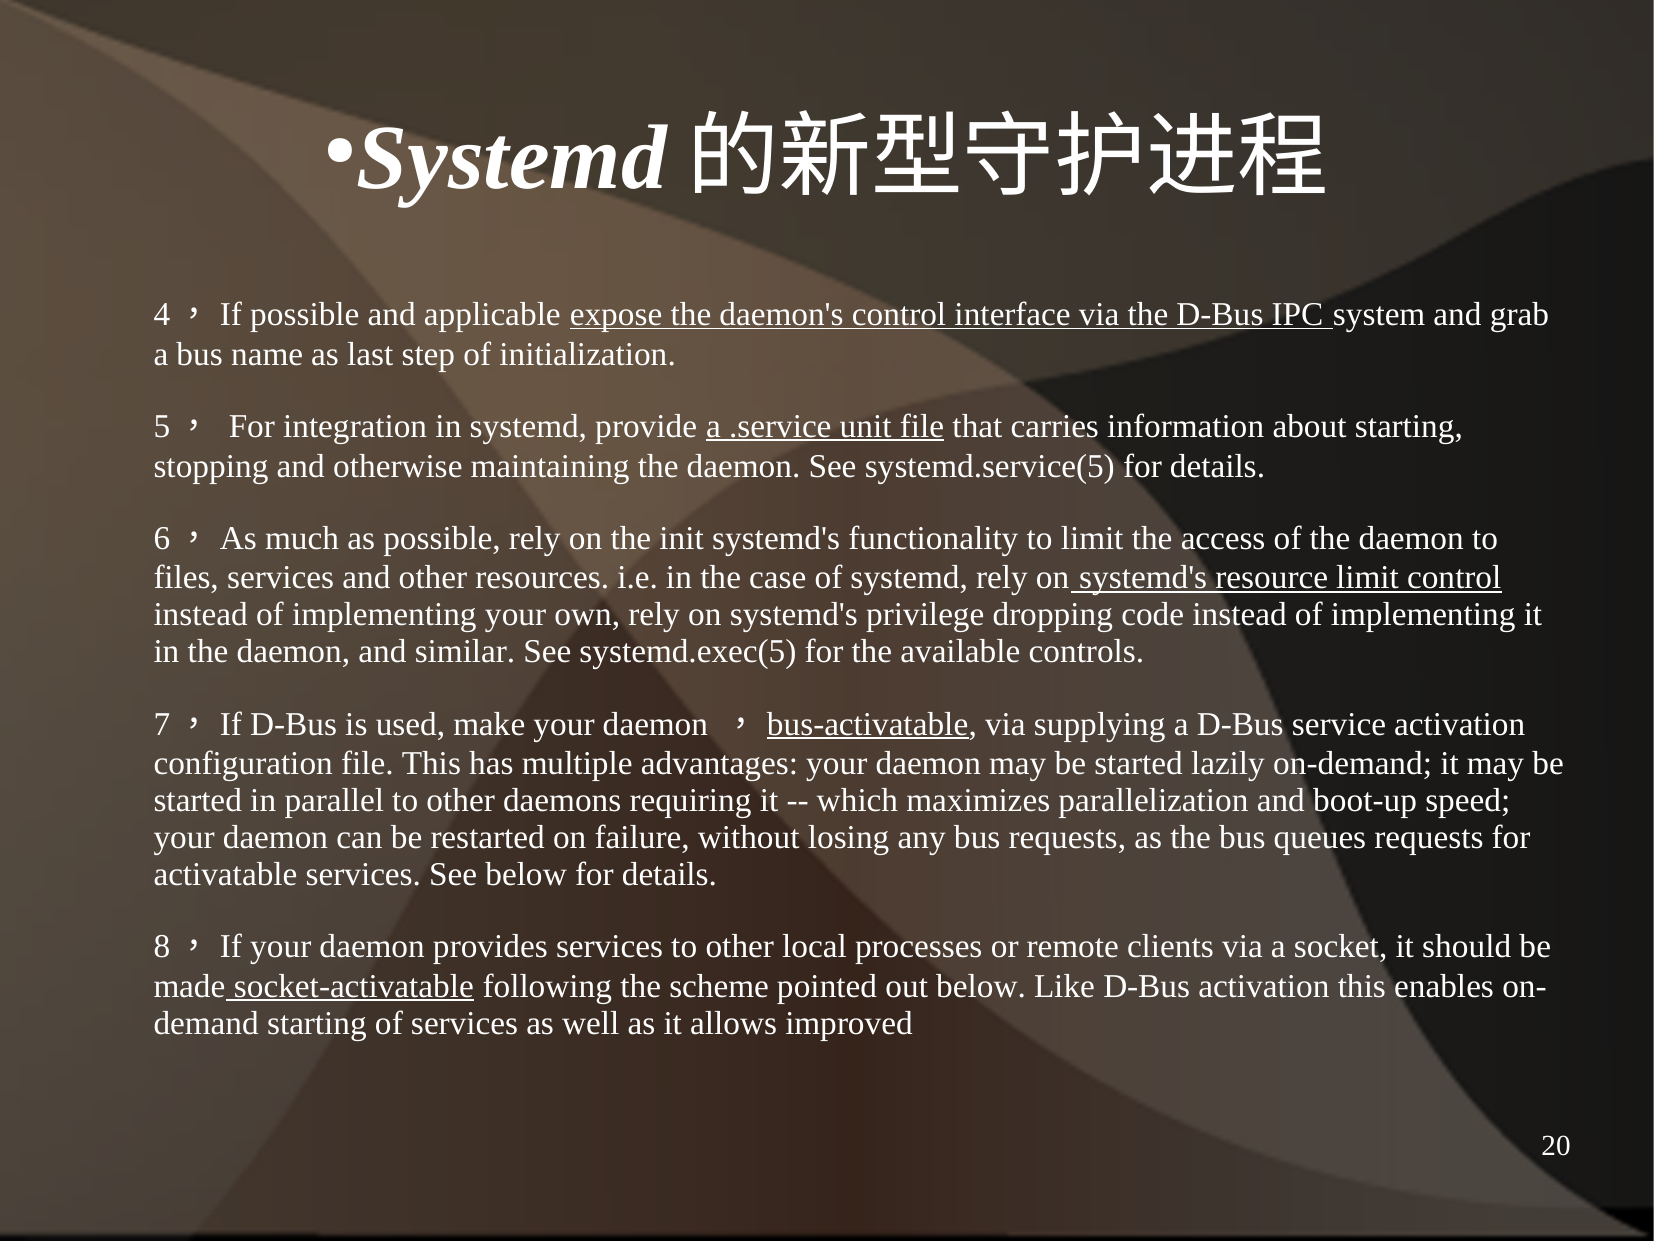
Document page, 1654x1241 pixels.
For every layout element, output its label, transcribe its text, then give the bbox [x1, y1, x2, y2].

list 4，If possible and applicable expose the daemon's control interface via the D-Bus IPC system and grab a bus name as last step of initialization. 5， For integration in systemd, provide a .service unit file that carries information about starting, stopping and otherwise maintaining the daemon. See systemd.service(5) for details. 6，As much as possible, rely on the init systemd's functionality to limit the access of the daemon to files, services and other resources. i.e. in the case of systemd, rely on systemd's resource limit control instead of implementing your own, rely on systemd's privilege dropping code instead of implementing it in the daemon, and similar. See systemd.exec(5) for the available controls. 7，If D-Bus is used, make your daemon ，bus-activatable, via supplying a D-Bus service activation configuration file. This has multiple advantages: your daemon may be started lazily on-demand; it may be started in parallel to other daemons requiring it -- which maximizes parallelization and boot-up speed; your daemon can be restarted on failure, without losing any bus requests, as the bus queues requests for activatable services. See below for details. 8，If your daemon provides services to other local processes or remote clients via a socket, it should be made socket-activatable following the scheme pointed out below. Like D-Bus activation this enables on-demand starting of services as well as it allows improved [82, 290, 1571, 1170]
title Systemd的新型守护进程 [82, 49, 1571, 257]
picture [0, 0, 1654, 1241]
